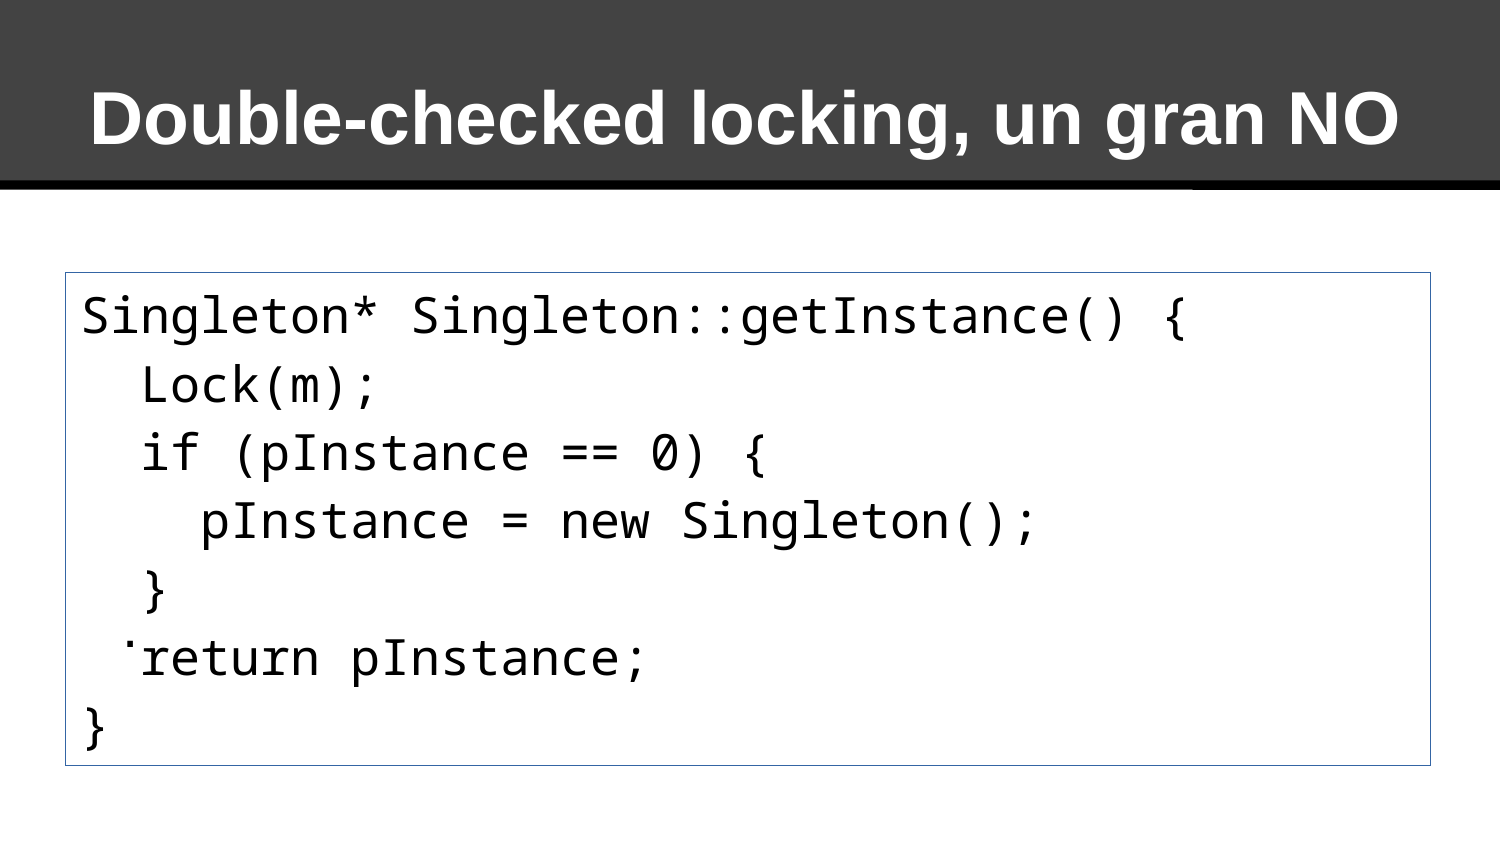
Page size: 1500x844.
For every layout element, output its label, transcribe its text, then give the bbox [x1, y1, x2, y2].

text_box . [107, 555, 154, 636]
text_box Double-checked locking, un gran NO [74, 33, 1425, 175]
text_box Singleton* Singleton::getInstance() { Lock(m); if (pInstance == 0) { pInstance = new Singleton(); } return pInstance; } [65, 272, 1431, 682]
